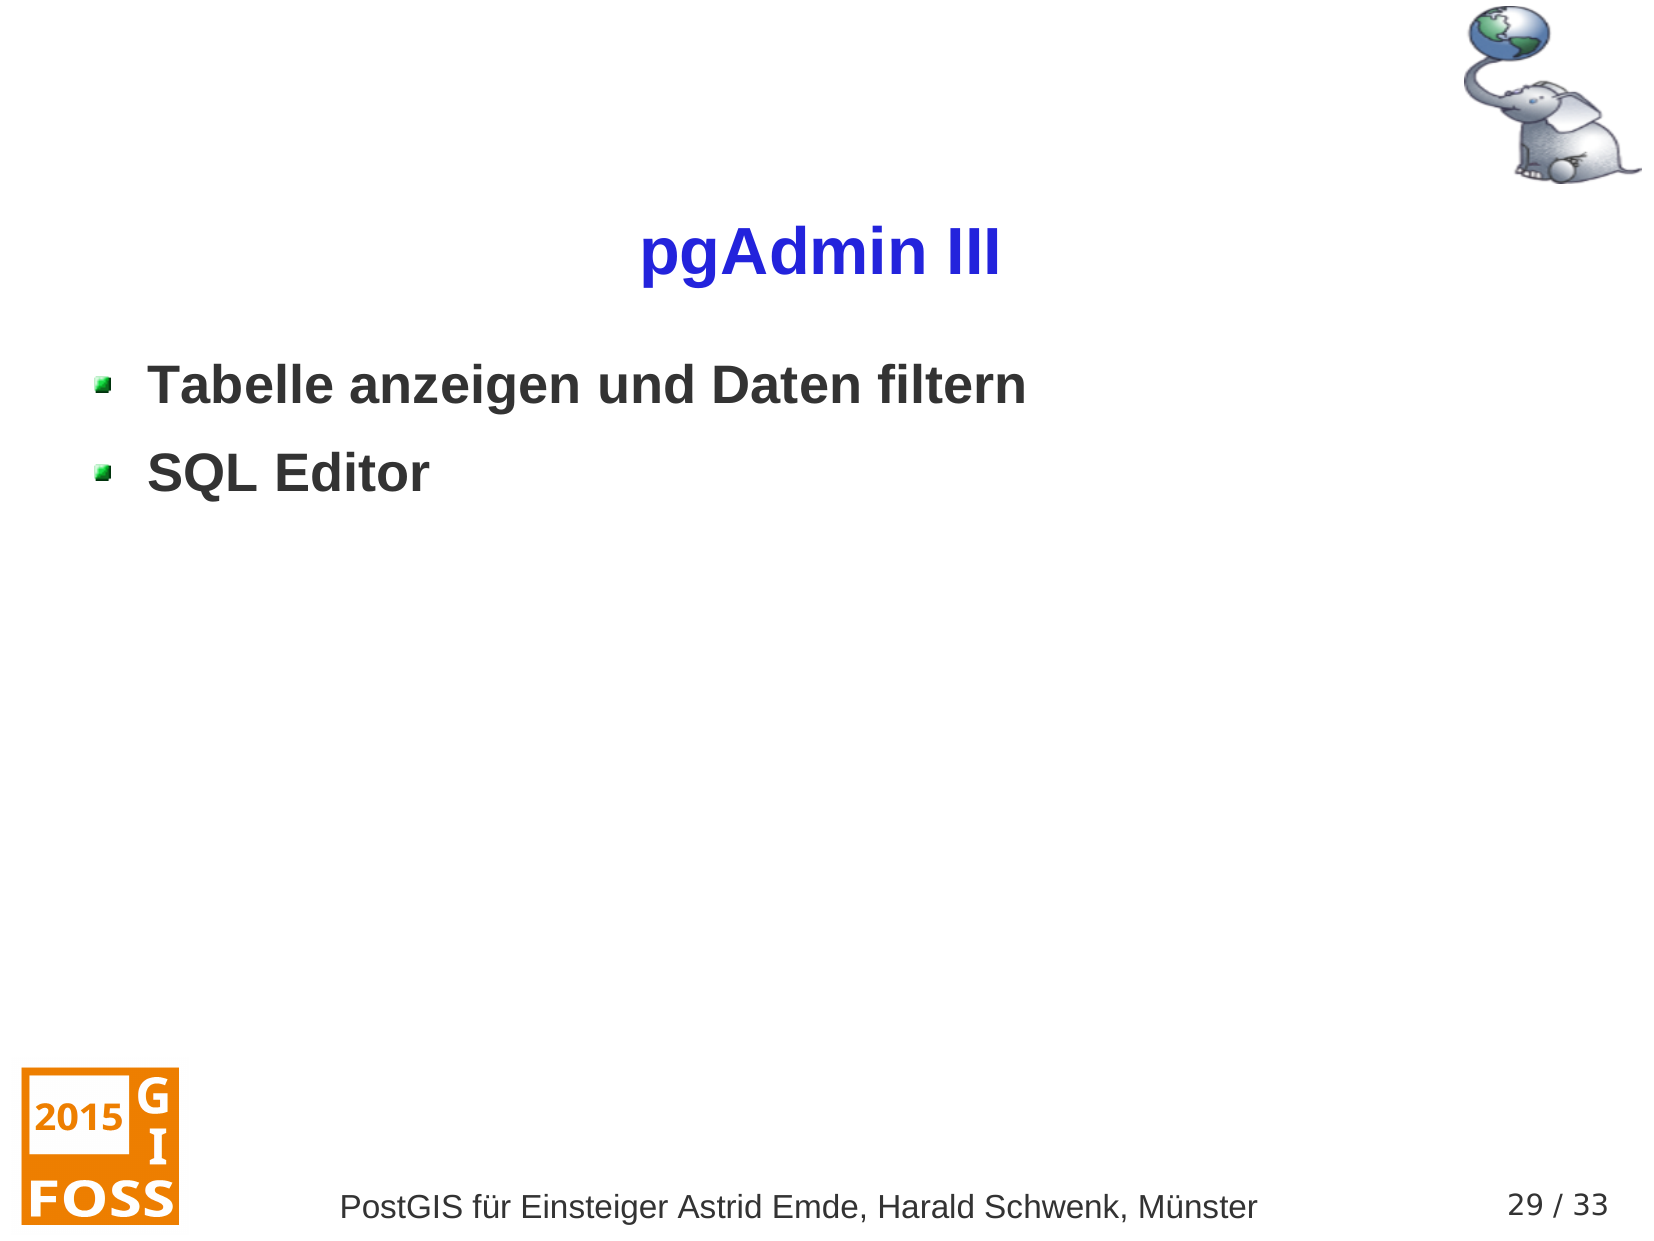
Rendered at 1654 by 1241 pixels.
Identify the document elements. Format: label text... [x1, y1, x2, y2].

list Tabelle anzeigen und Daten filtern SQL Editor [76, 354, 1565, 1173]
picture [1464, 6, 1642, 184]
title pgAdmin III [76, 177, 1565, 325]
picture [11, 1057, 189, 1235]
